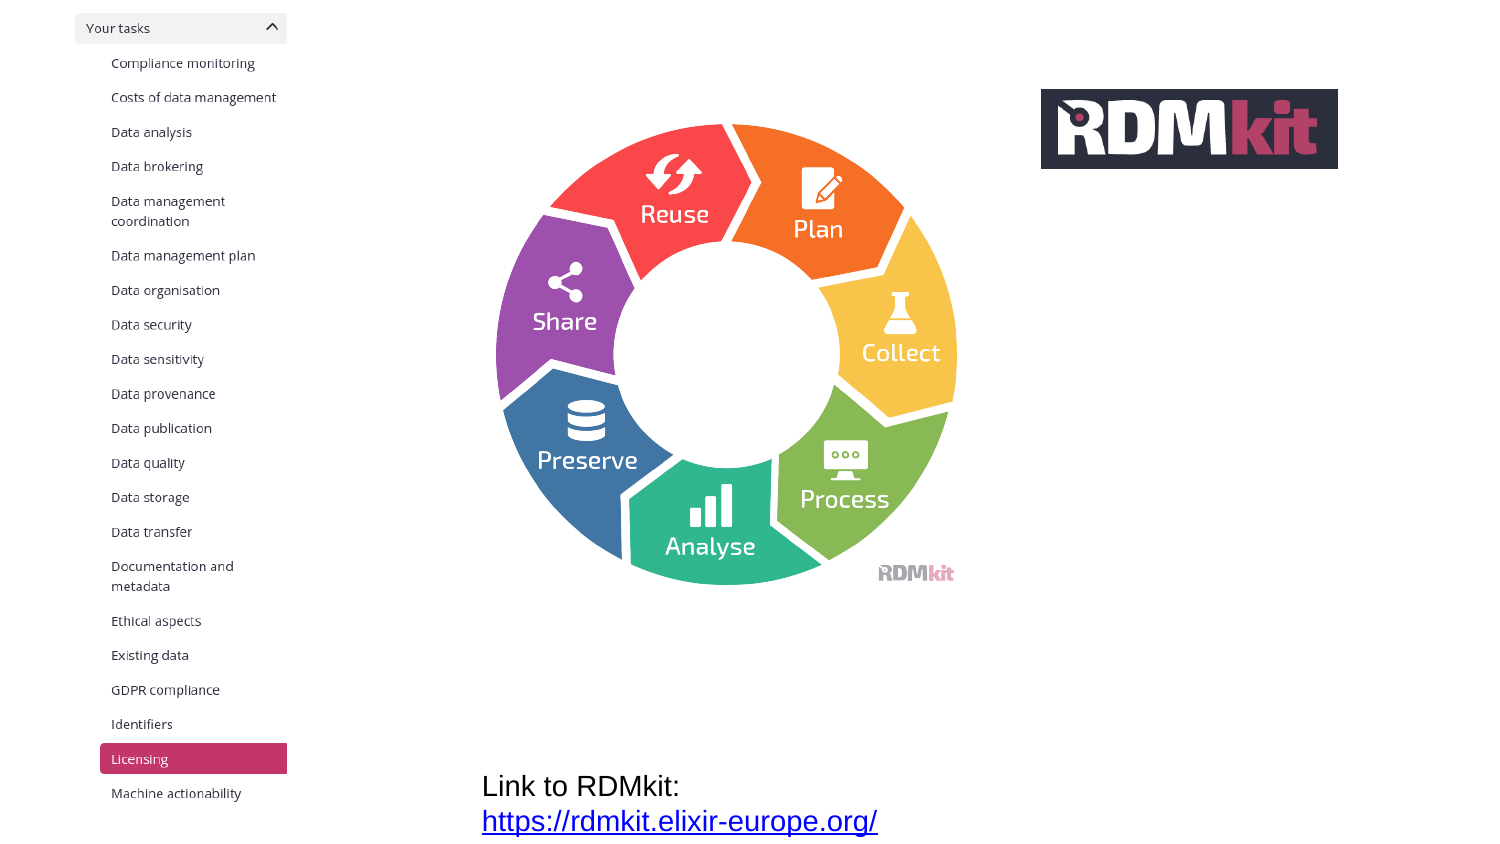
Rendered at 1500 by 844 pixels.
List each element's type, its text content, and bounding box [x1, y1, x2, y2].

text_box Link to RDMkit: https://rdmkit.elixir-europe.org/ [470, 761, 1071, 807]
picture [496, 124, 957, 585]
picture [1041, 89, 1338, 169]
picture [75, 12, 287, 807]
